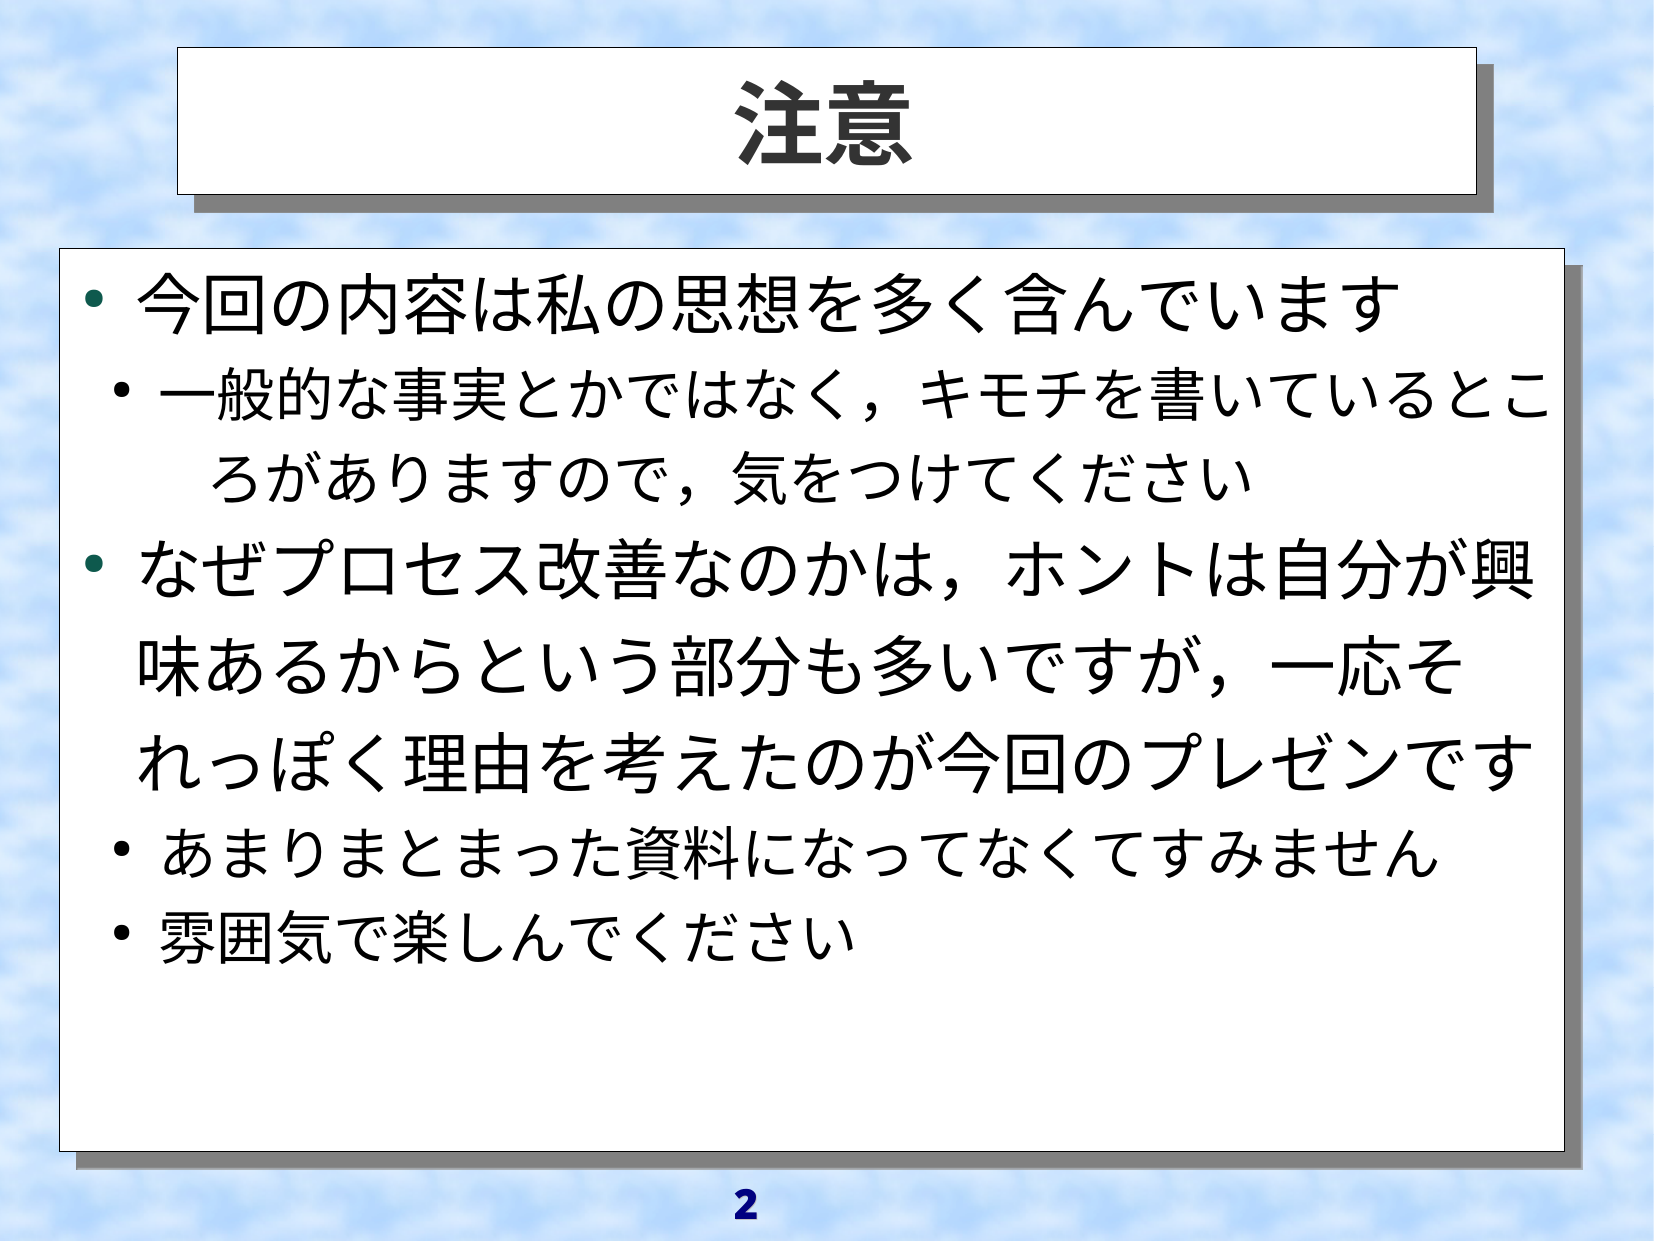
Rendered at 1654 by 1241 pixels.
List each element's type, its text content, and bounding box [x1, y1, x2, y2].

picture [0, 0, 1654, 1241]
list 今回の内容は私の思想を多く含んでいます 一般的な事実とかではなく，キモチを書いているところがありますので，気をつけてください なぜプロセス改善なのかは，ホントは自分が興味あるからという部分も多いですが，一応それっぽく理由を考えたのが今回のプレゼンです あまりまとまった資料になってなくてすみません 雰囲気で楽しんでください [64, 252, 1565, 1108]
title 注意 [218, 49, 1430, 187]
